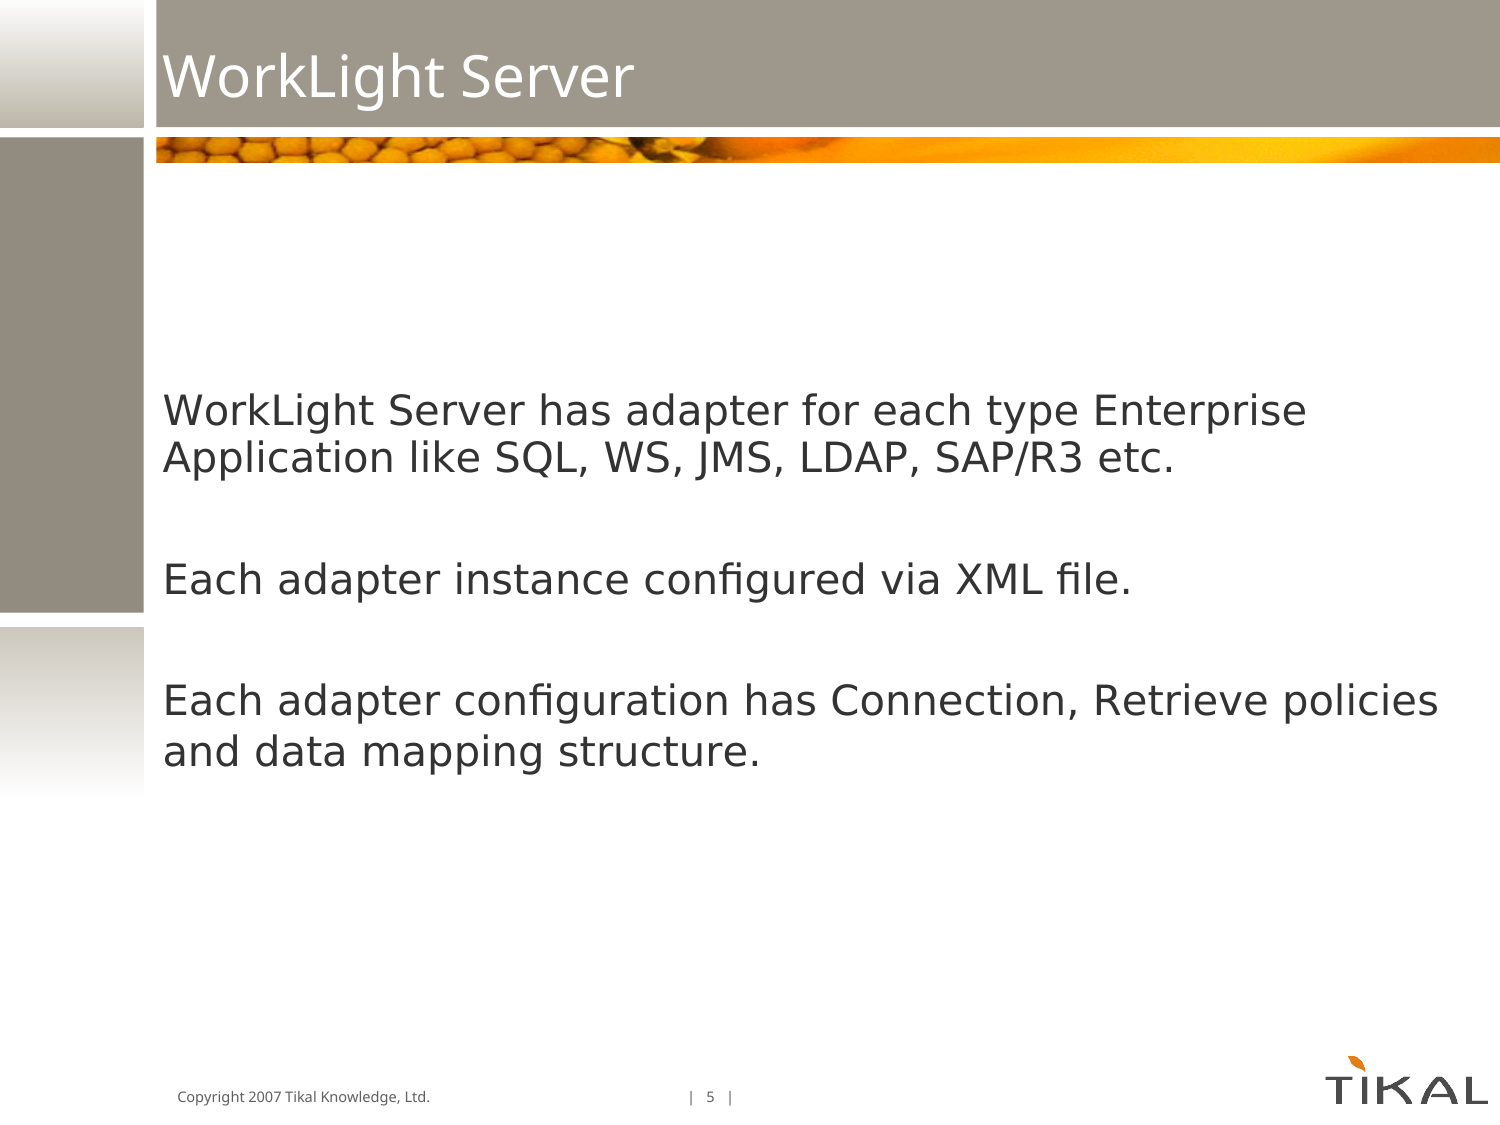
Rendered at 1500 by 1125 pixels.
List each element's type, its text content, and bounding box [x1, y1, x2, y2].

title WorkLight Server [162, 24, 1449, 125]
picture [1312, 1034, 1500, 1125]
subtitle WorkLight Server has adapter for each type Enterprise Application like SQL, WS, JMS, LDAP, SAP/R3 etc. Each adapter instance configured via XML file. Each adapter configuration has Connection, Retrieve policies and data mapping structure. [162, 194, 1474, 1030]
picture [156, 137, 1500, 163]
